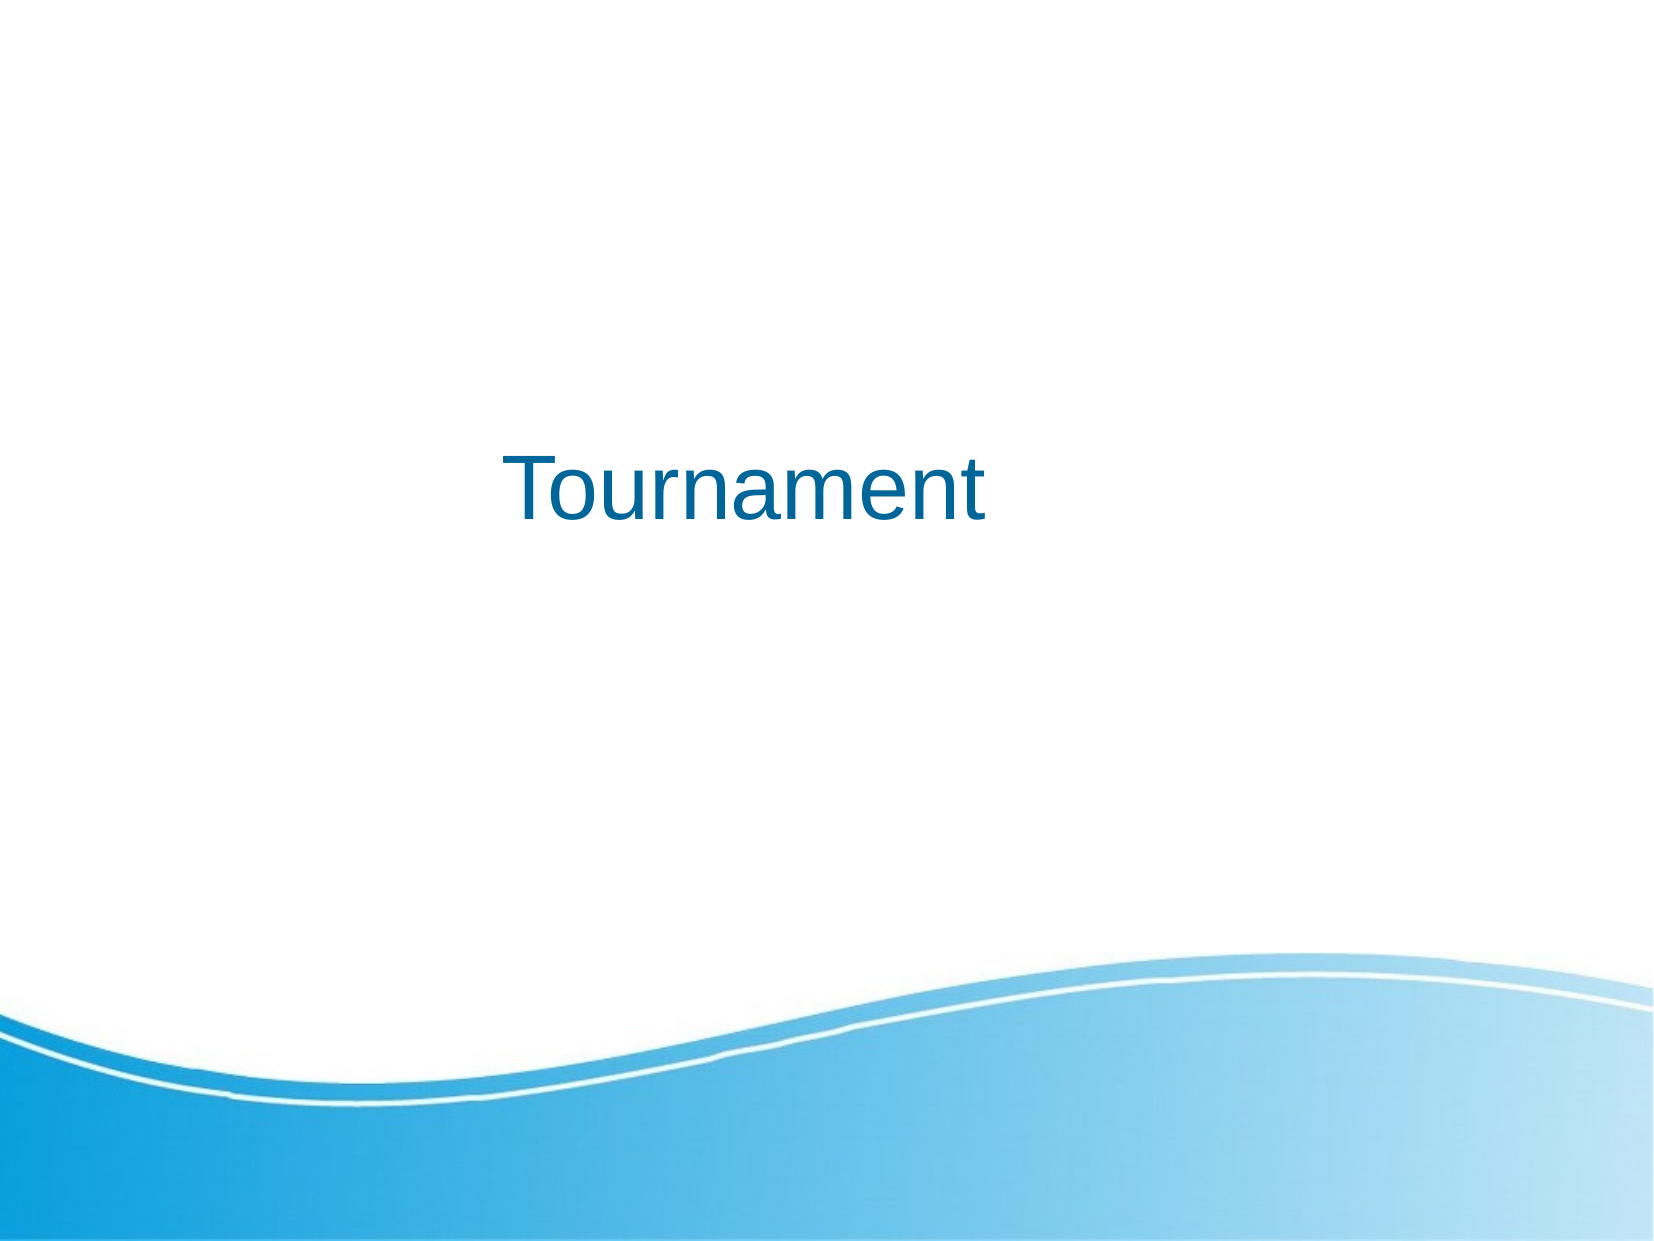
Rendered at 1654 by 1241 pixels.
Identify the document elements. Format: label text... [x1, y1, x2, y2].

picture [0, 952, 1654, 1241]
title Tournament [0, 384, 1489, 592]
